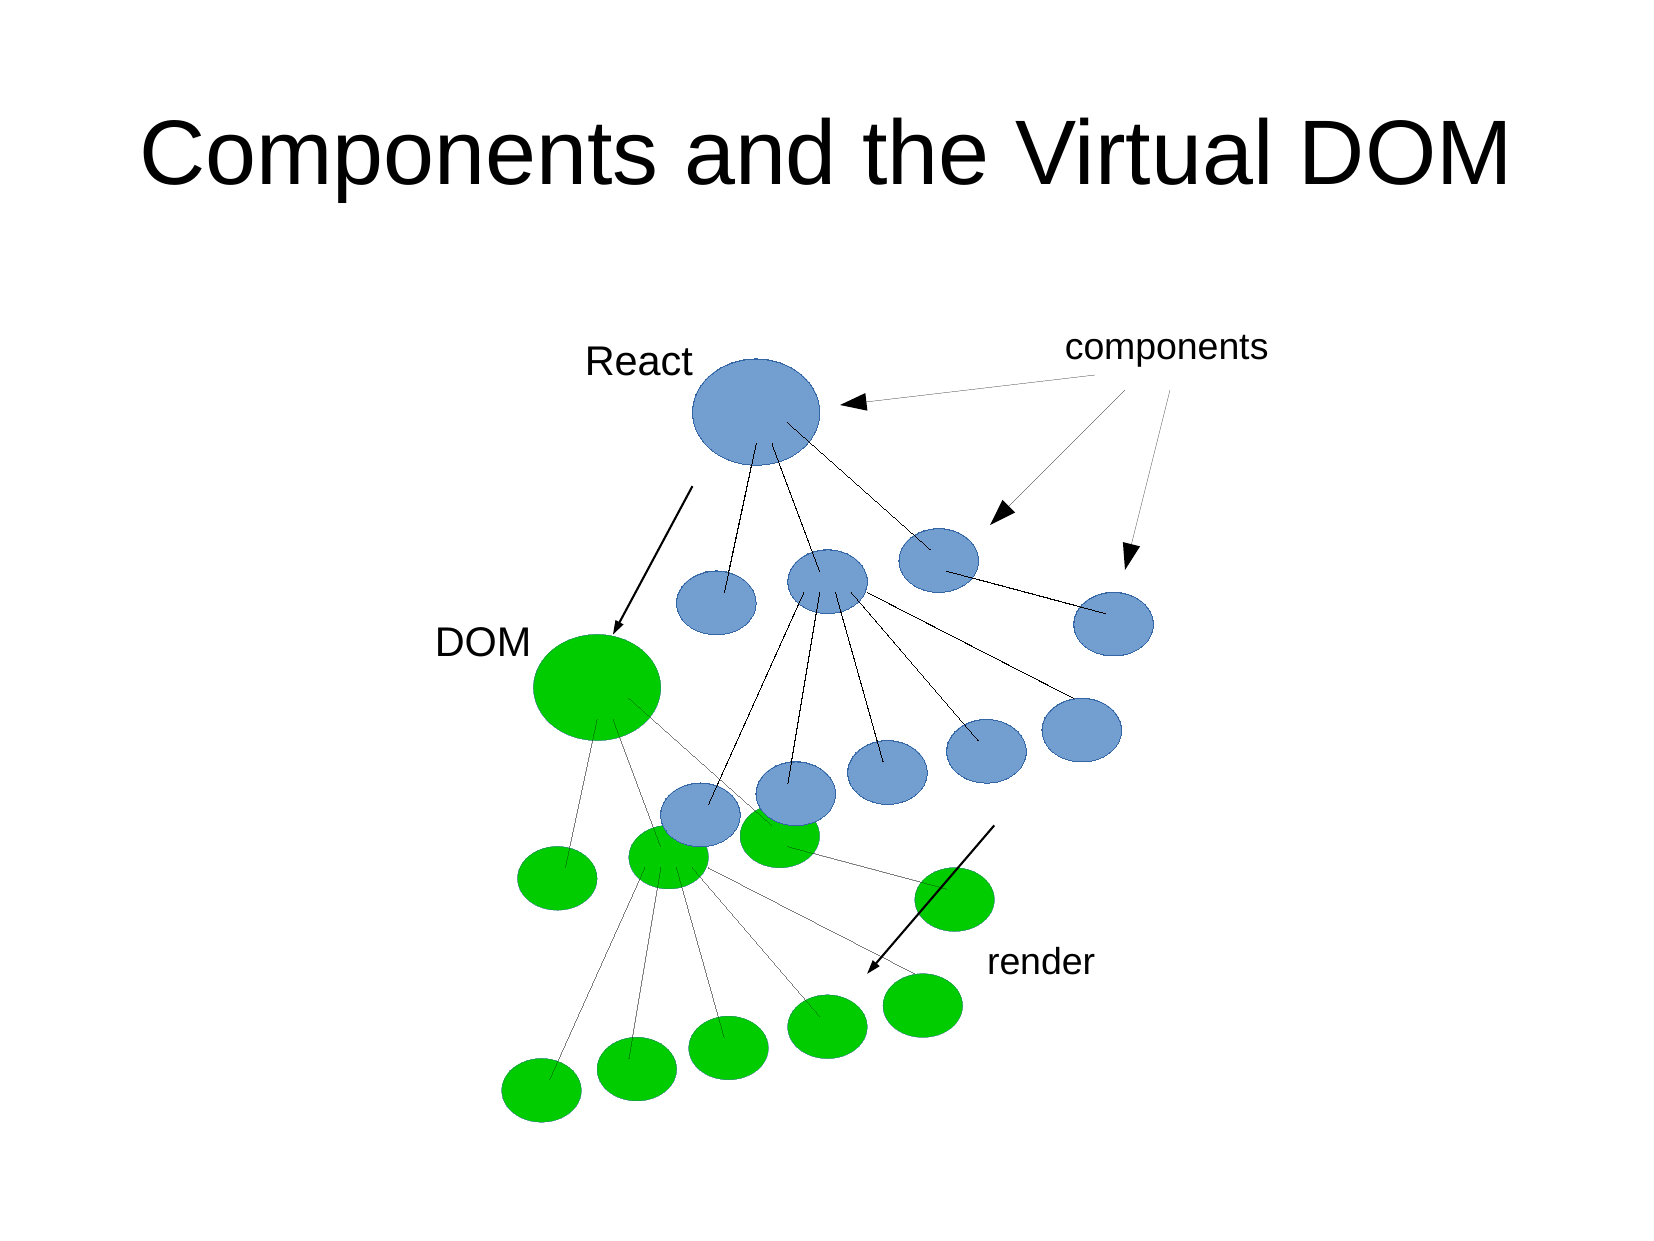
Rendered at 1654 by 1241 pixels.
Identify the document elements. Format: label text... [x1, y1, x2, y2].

text_box [946, 719, 1027, 784]
text_box [701, 358, 820, 466]
text_box [787, 549, 868, 614]
text_box [597, 1037, 677, 1101]
text_box [517, 846, 598, 911]
text_box components [1050, 318, 1284, 376]
text_box [676, 570, 757, 635]
text_box DOM [420, 611, 571, 720]
text_box [688, 1016, 769, 1080]
text_box [914, 867, 956, 912]
text_box [740, 761, 836, 868]
text_box [882, 973, 963, 1038]
text_box [628, 782, 741, 889]
text_box [787, 994, 868, 1059]
text_box [847, 740, 928, 805]
text_box [919, 867, 995, 932]
text_box [898, 528, 979, 593]
text_box [1073, 592, 1154, 656]
text_box [501, 1058, 582, 1123]
text_box [1041, 698, 1122, 762]
title Components and the Virtual DOM [82, 49, 1571, 257]
text_box React [570, 330, 745, 439]
text_box [546, 634, 661, 741]
text_box render [972, 933, 1111, 991]
